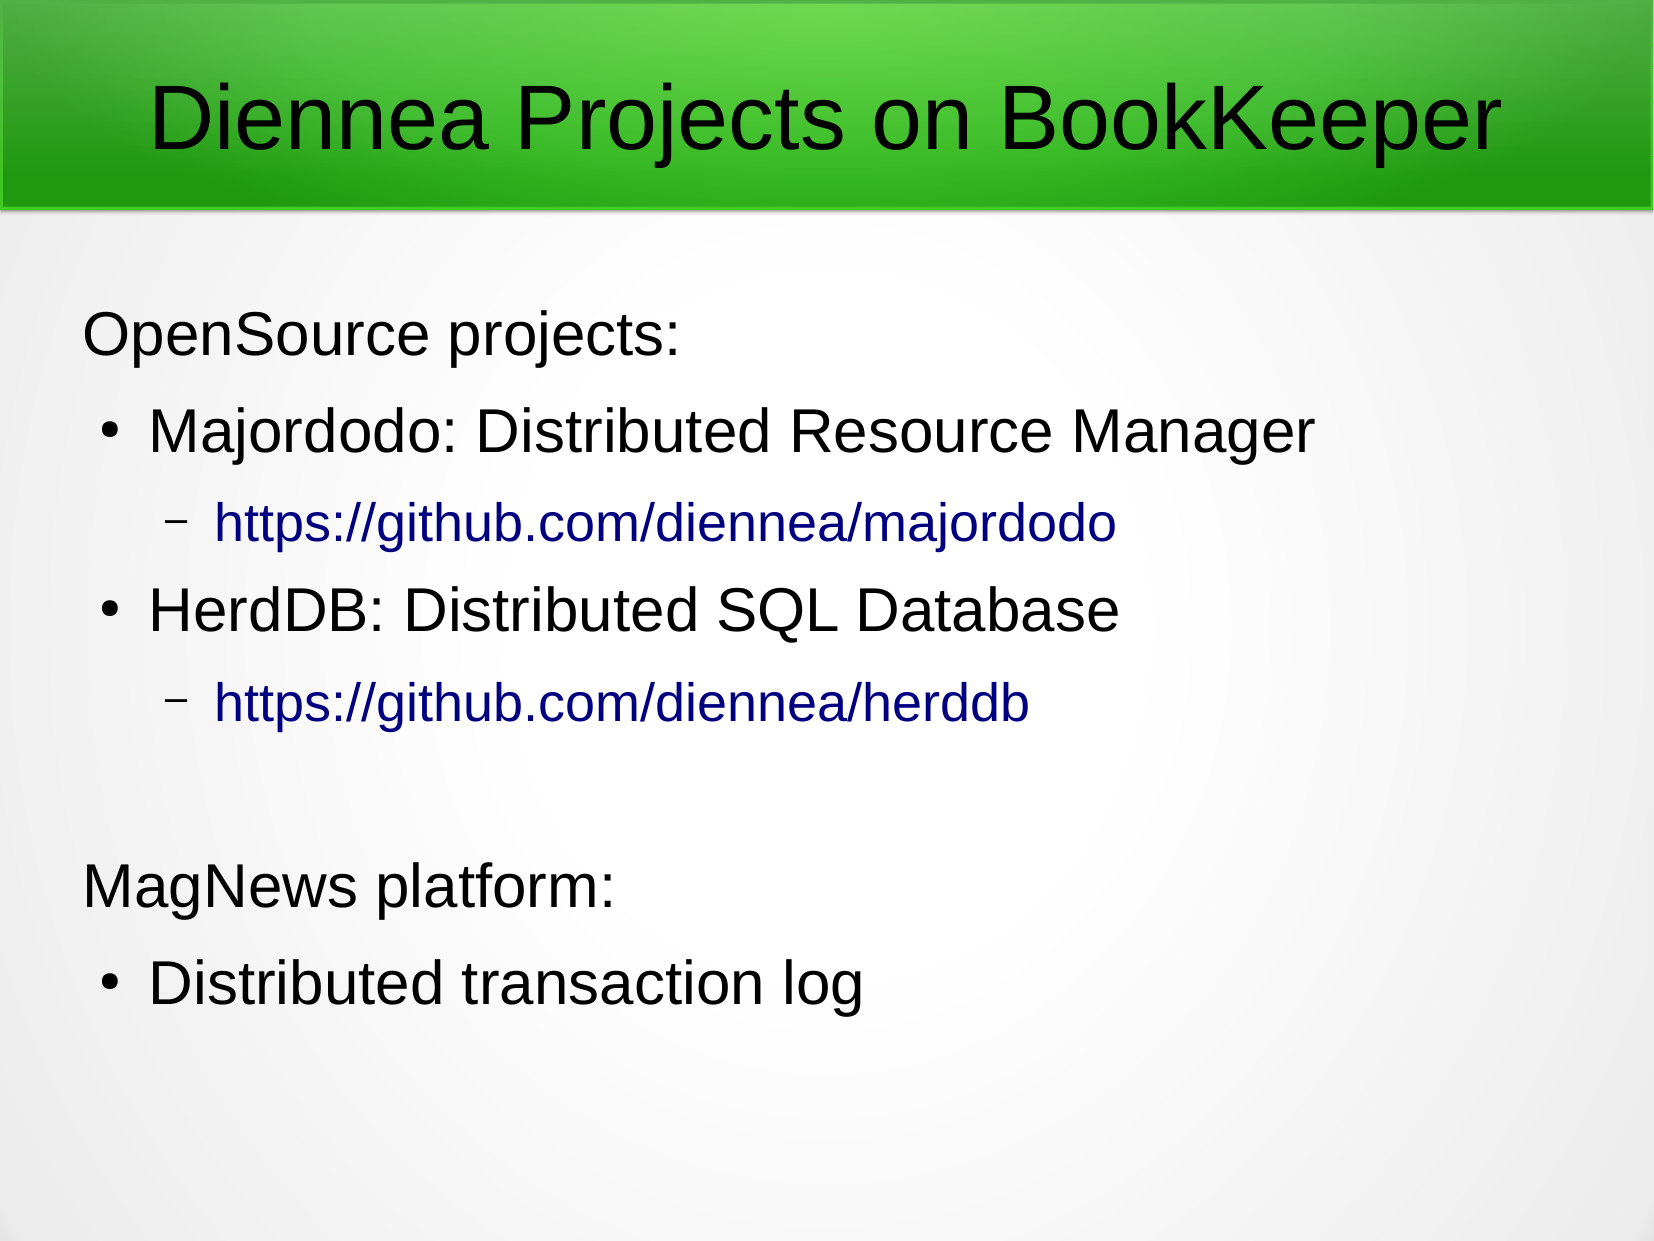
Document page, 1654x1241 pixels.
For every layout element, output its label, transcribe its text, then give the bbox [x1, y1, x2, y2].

title Diennea Projects on BookKeeper [82, 47, 1571, 189]
list OpenSource projects: Majordodo: Distributed Resource Manager https://github.com/diennea/majordodo HerdDB: Distributed SQL Database https://github.com/diennea/herddb MagNews platform: Distributed transaction log [82, 299, 1571, 1019]
